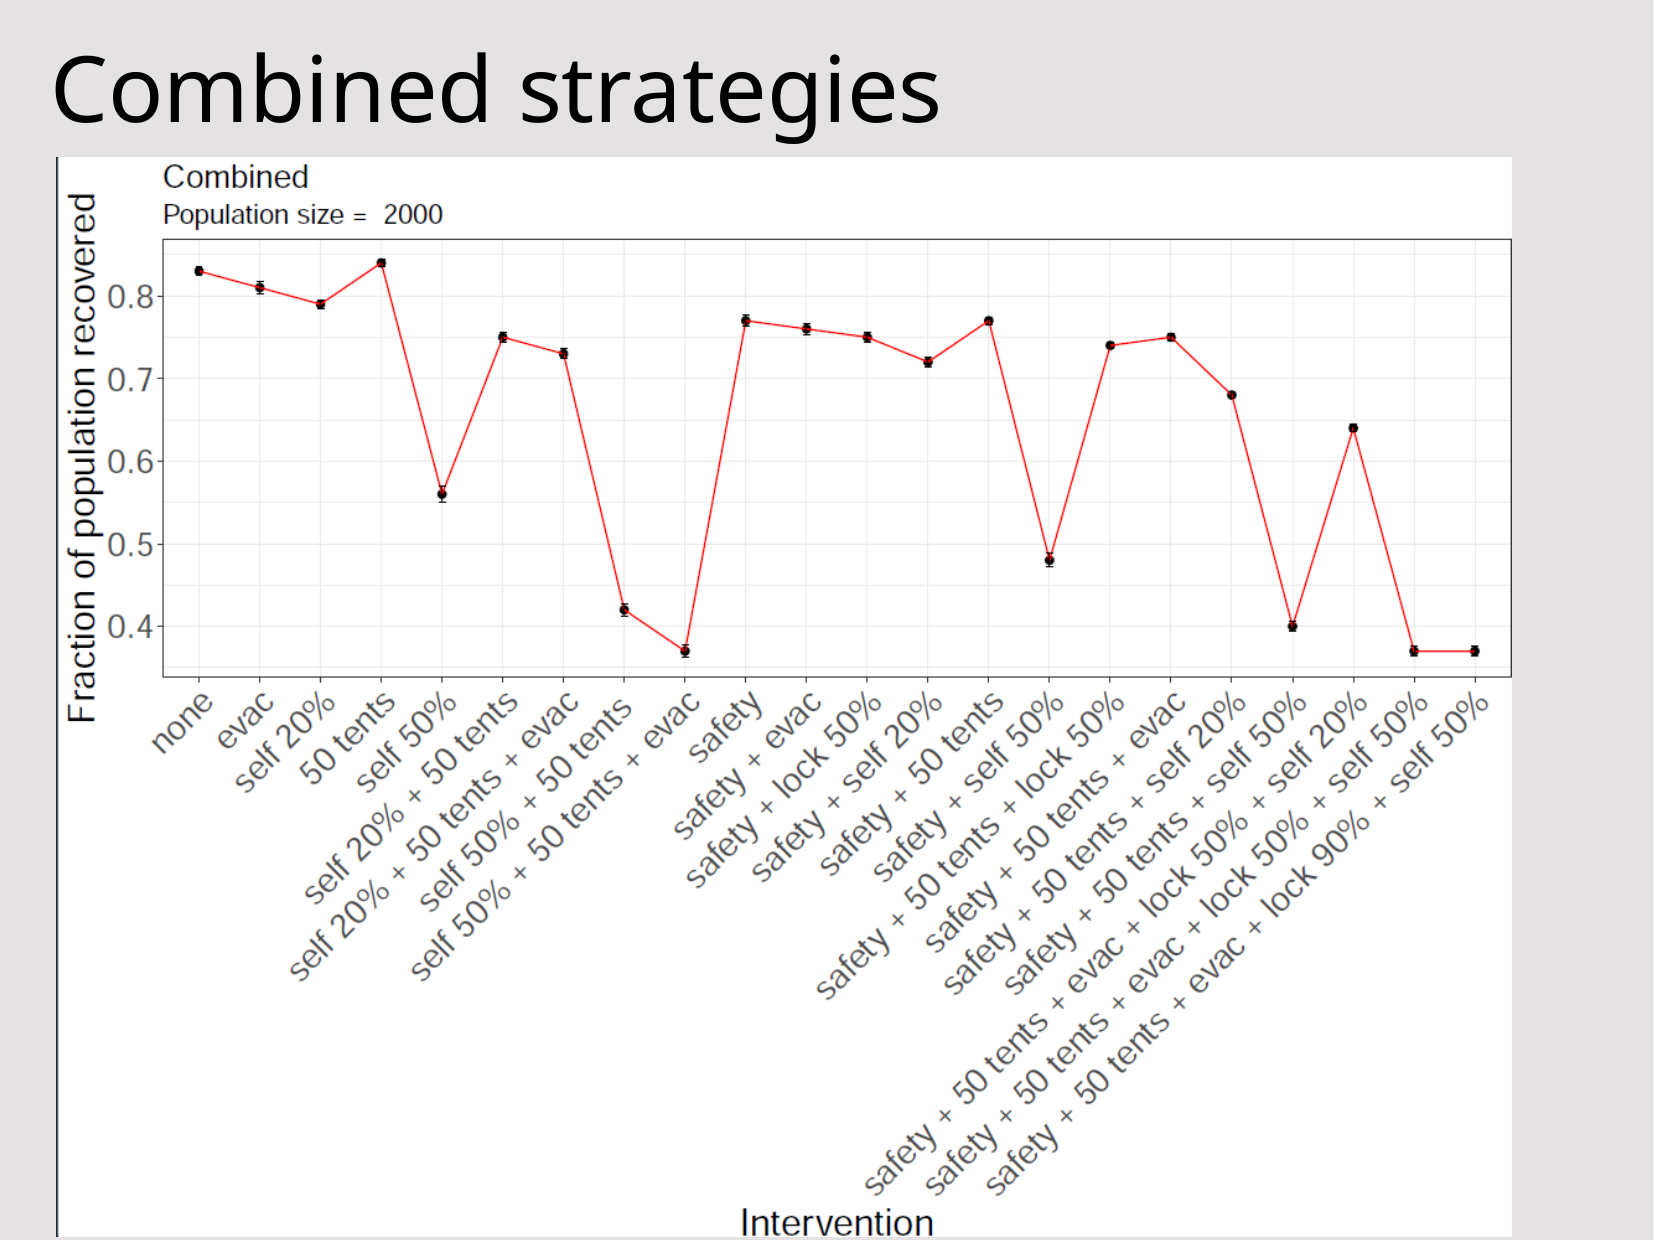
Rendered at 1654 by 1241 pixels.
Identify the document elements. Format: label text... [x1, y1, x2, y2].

text_box Combined strategies [35, 16, 1595, 166]
picture [56, 157, 1512, 1237]
